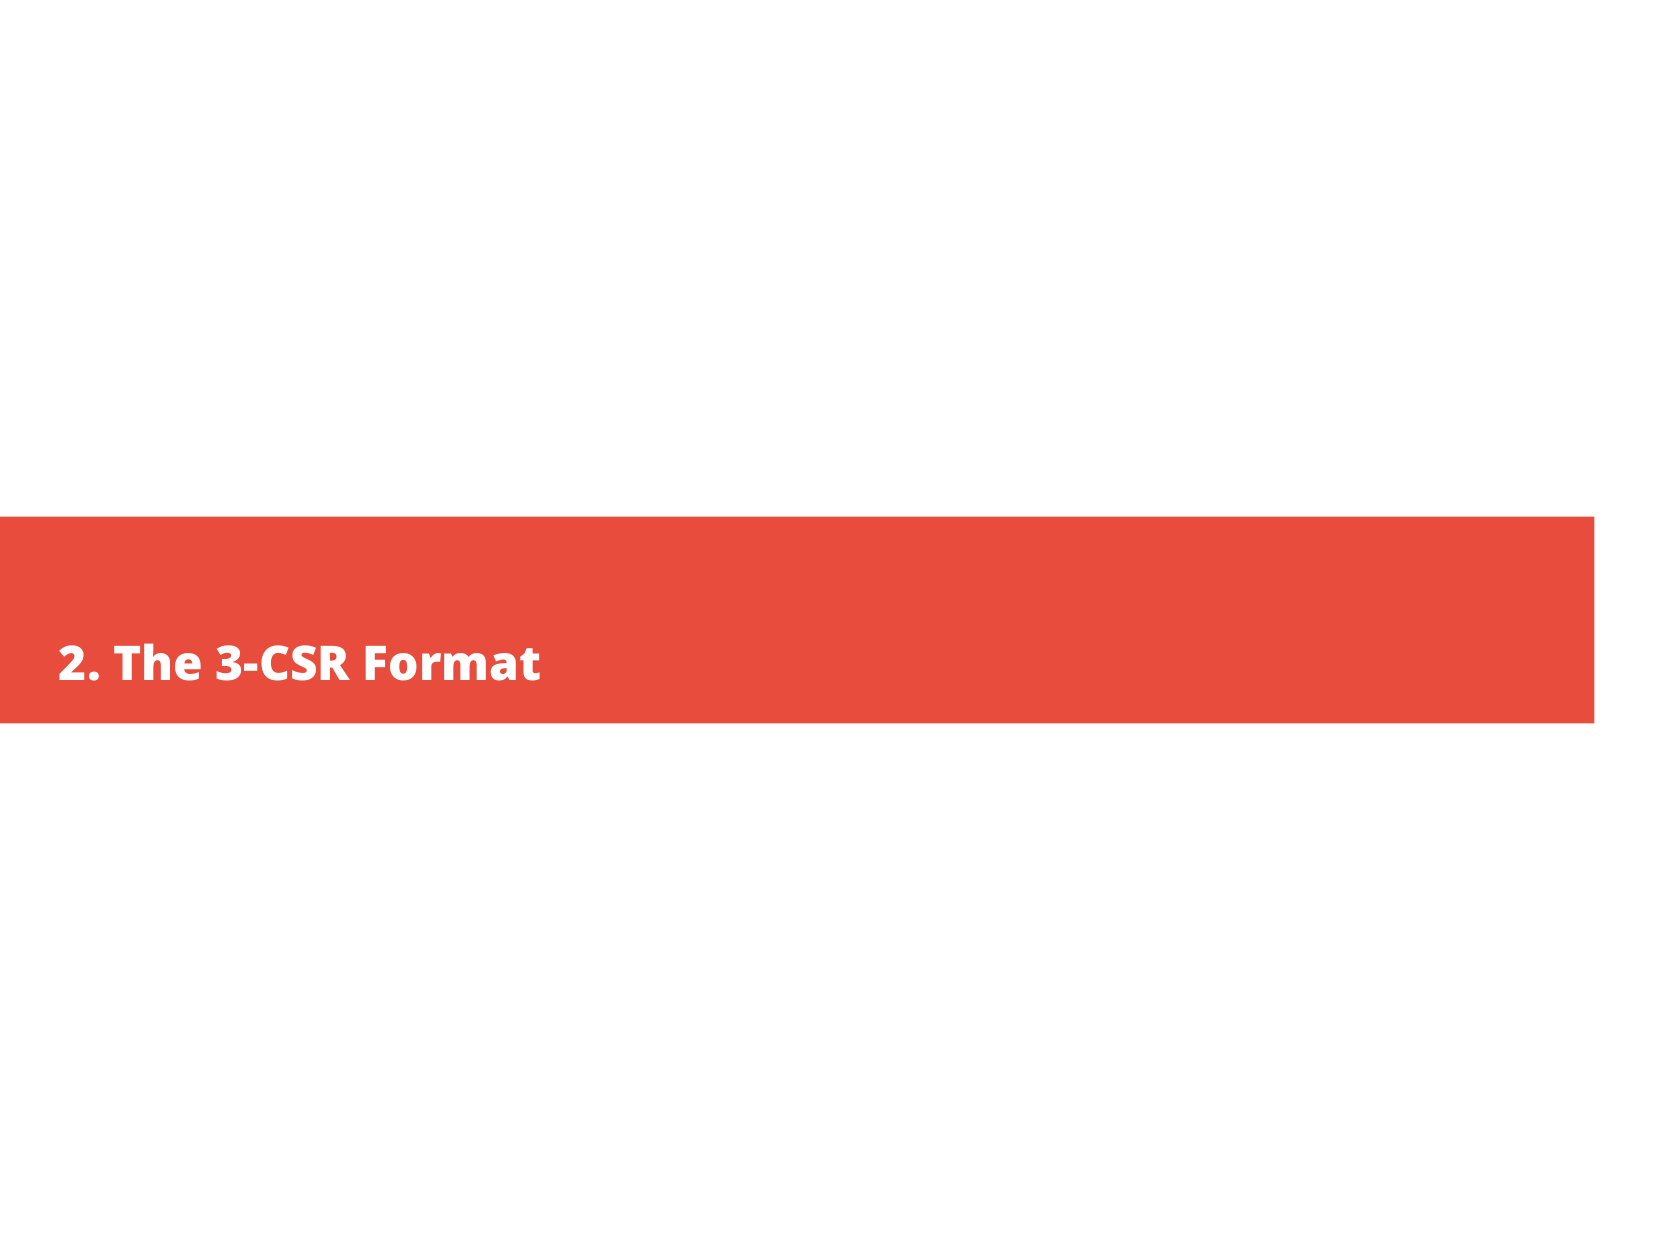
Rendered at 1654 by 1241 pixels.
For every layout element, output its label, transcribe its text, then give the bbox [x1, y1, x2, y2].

title 2. The 3-CSR Format [59, 546, 1595, 694]
